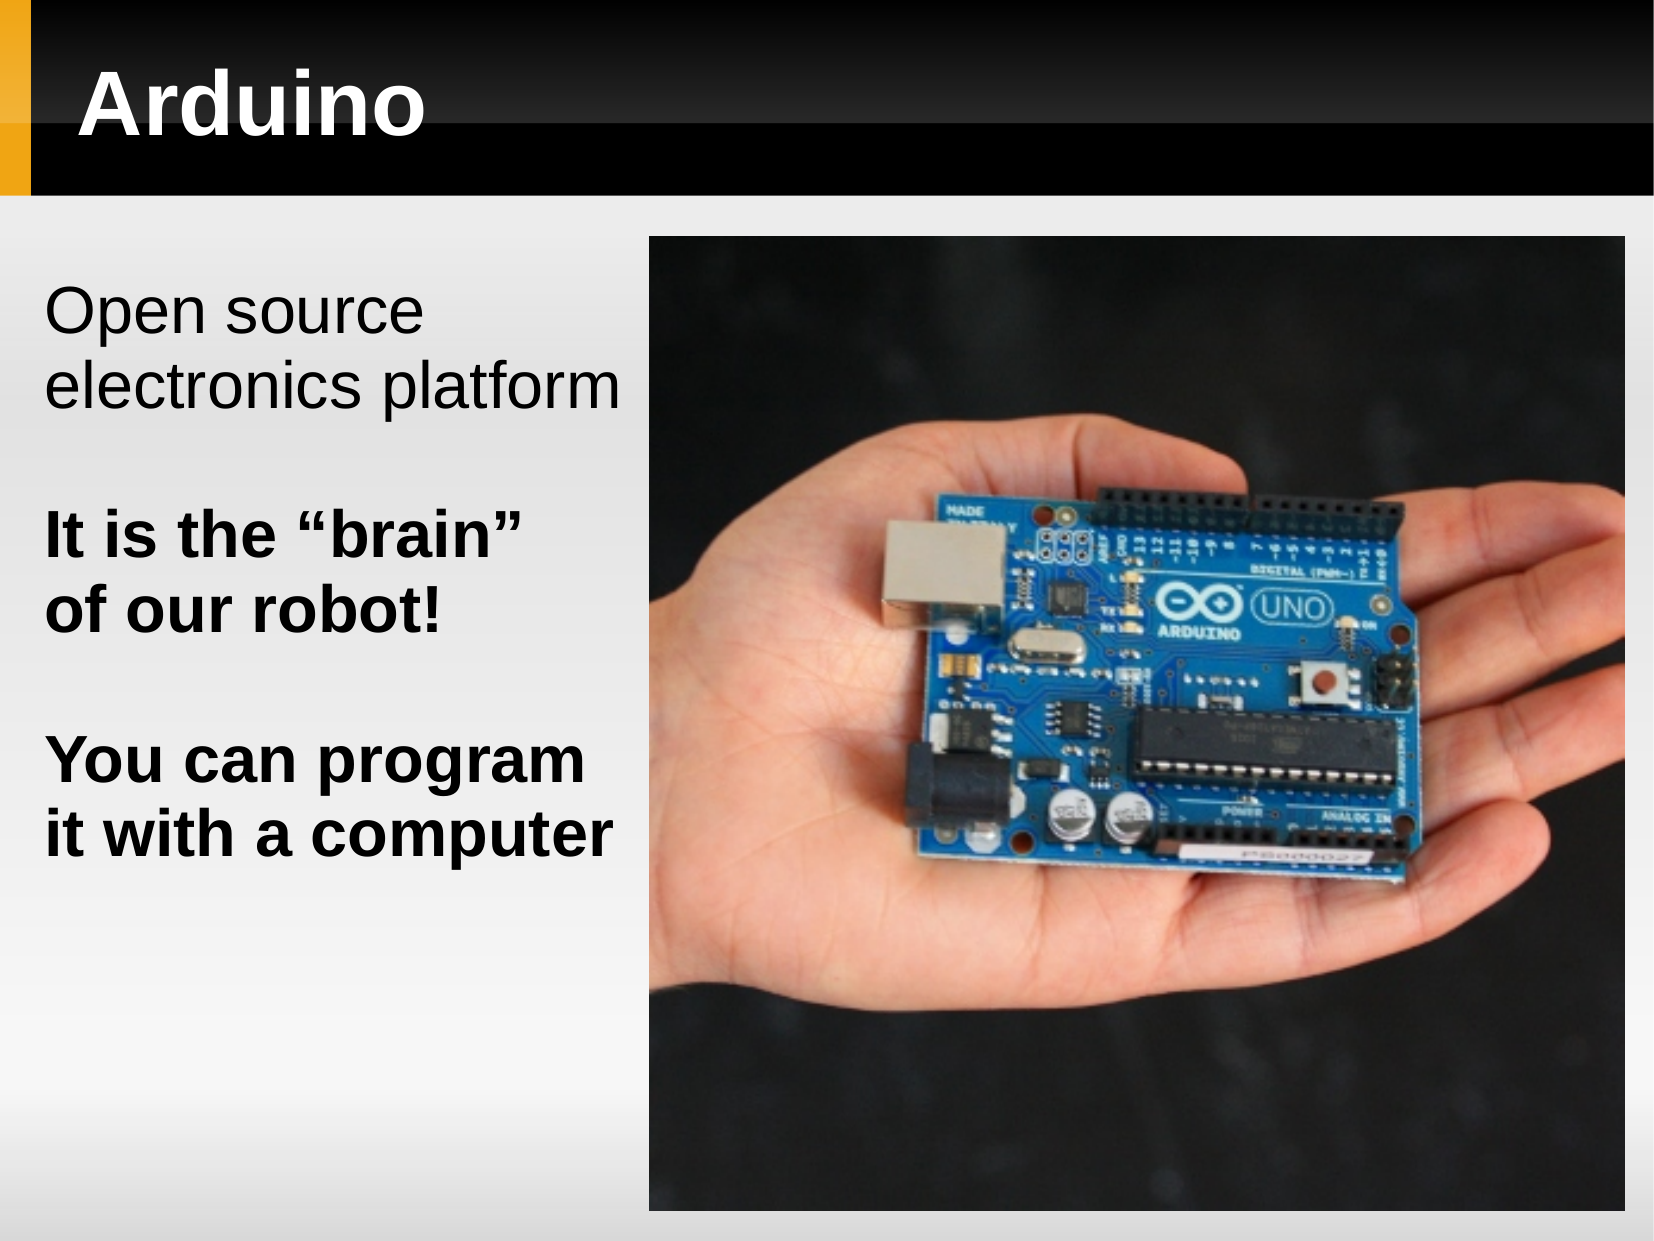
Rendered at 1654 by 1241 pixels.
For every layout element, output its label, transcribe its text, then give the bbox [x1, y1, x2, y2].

picture [0, 0, 1654, 1241]
title Arduino [76, 0, 1565, 208]
text_box Open source electronics platform It is the “brain” of our robot! You can program it with a computer [29, 265, 649, 877]
